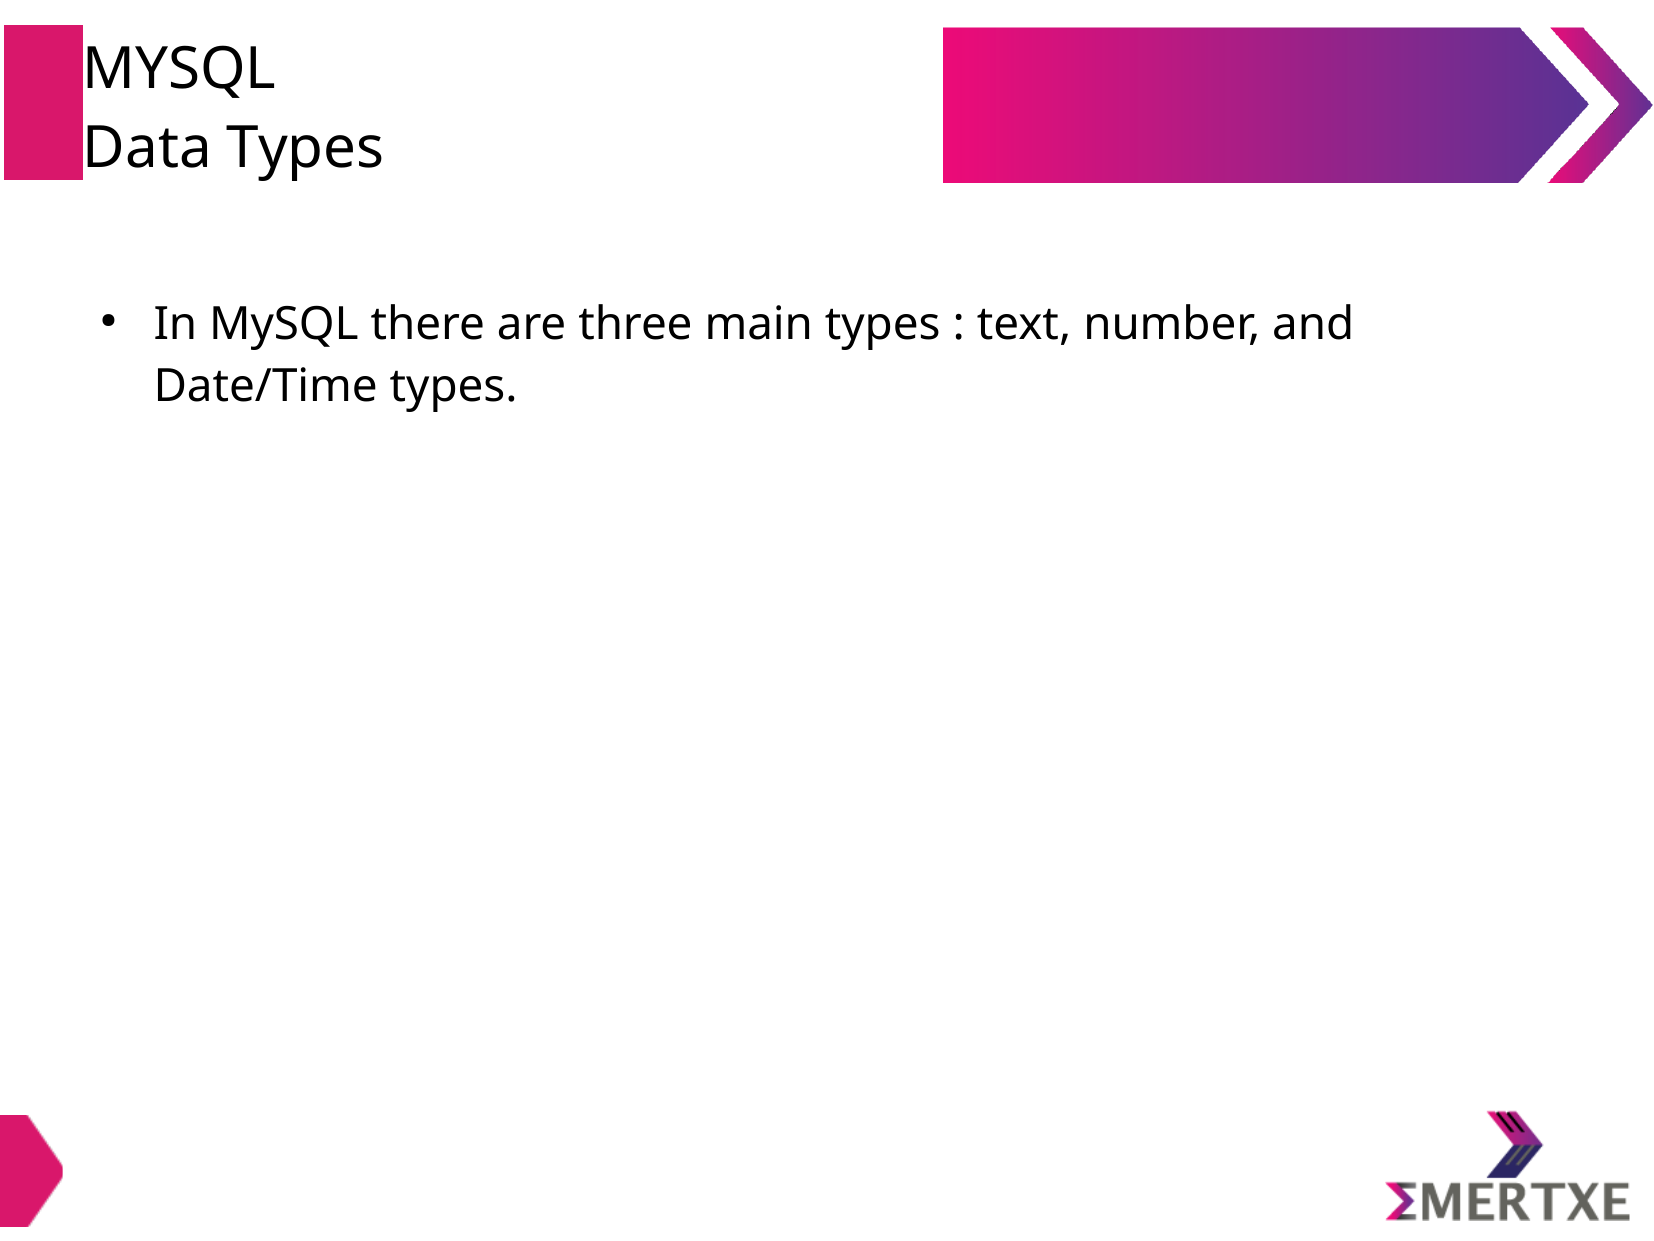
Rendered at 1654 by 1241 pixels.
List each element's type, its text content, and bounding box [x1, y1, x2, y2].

picture [1385, 1107, 1631, 1221]
title MYSQL Data Types [82, 2, 1571, 210]
list In MySQL there are three main types : text, number, and Date/Time types. [82, 290, 1571, 1010]
picture [1571, 27, 1653, 183]
